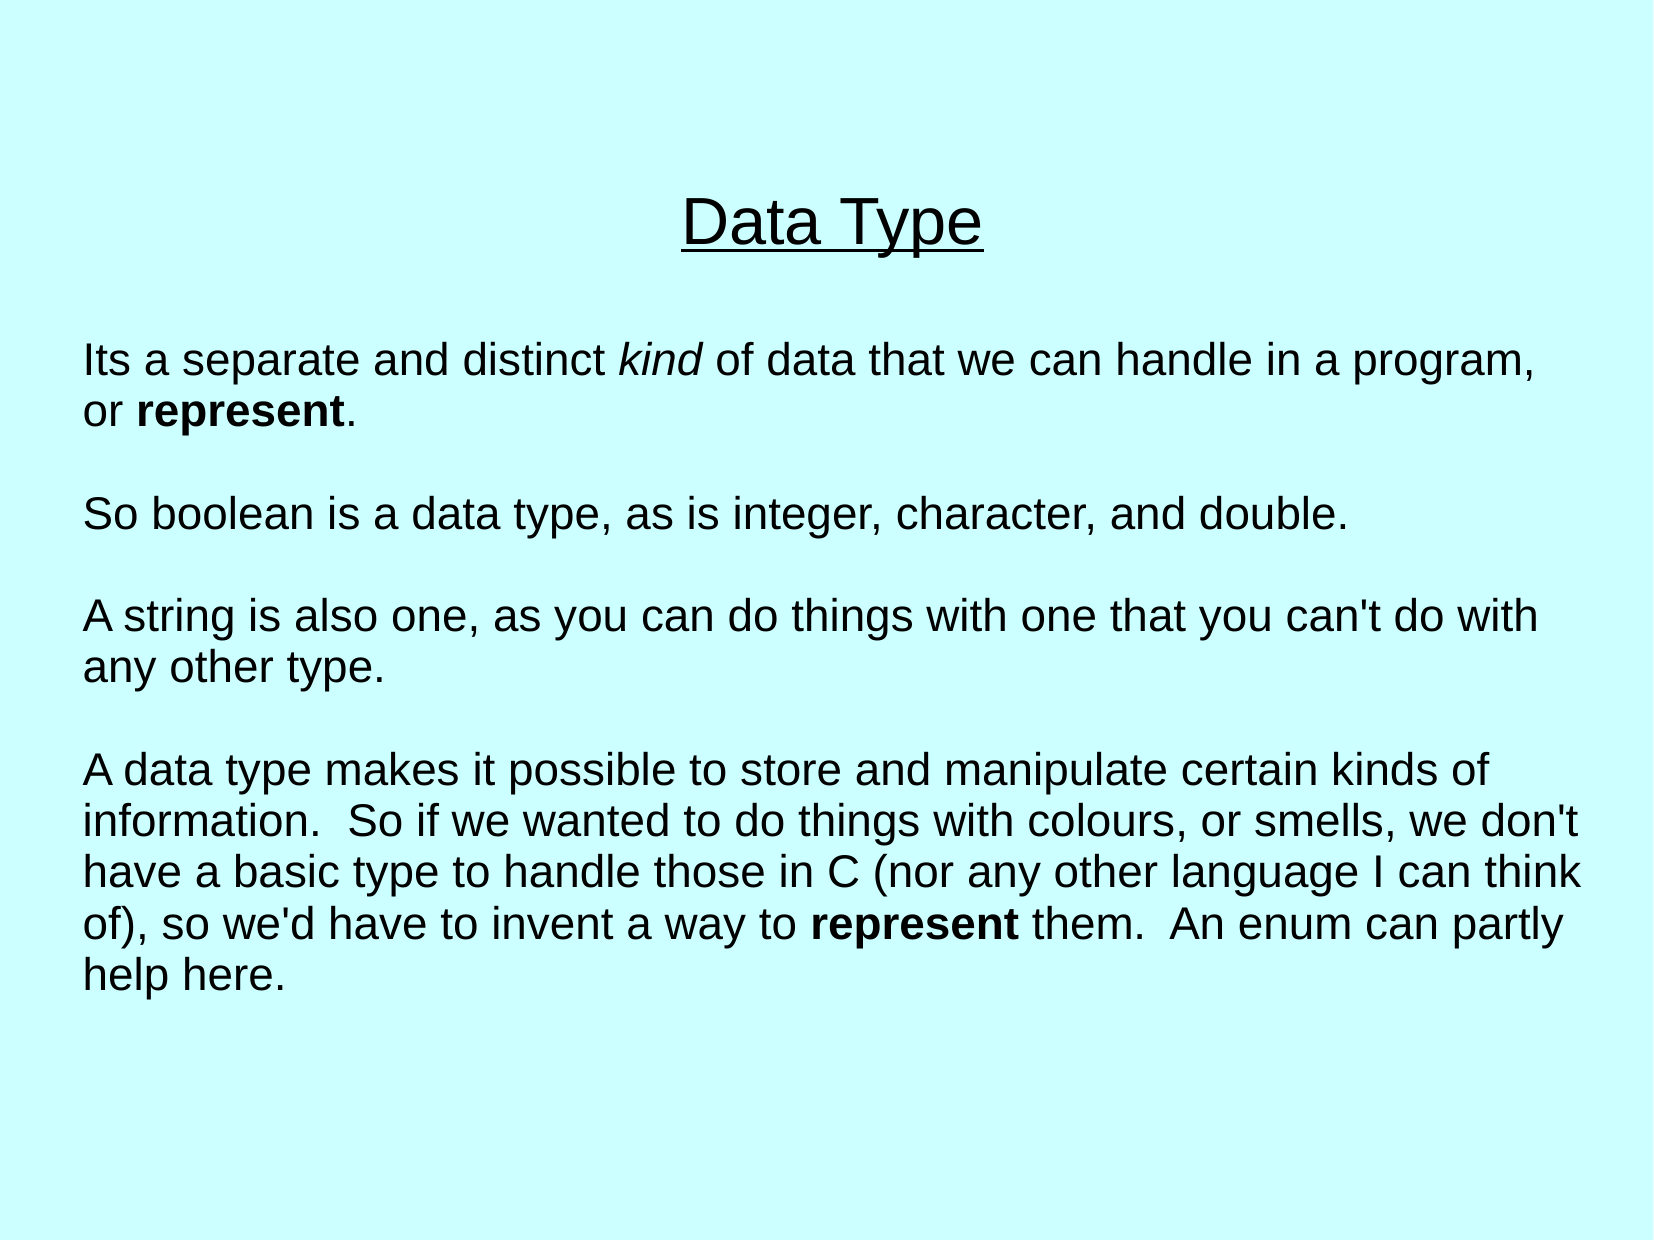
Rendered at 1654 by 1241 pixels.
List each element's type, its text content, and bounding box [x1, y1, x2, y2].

subtitle Data Type Its a separate and distinct kind of data that we can handle in a program, or represent. So boolean is a data type, as is integer, character, and double. A string is also one, as you can do things with one that you can't do with any other type. A data type makes it possible to store and manipulate certain kinds of information. So if we wanted to do things with colours, or smells, we don't have a basic type to handle those in C (nor any other language I can think of), so we'd have to invent a way to represent them. An enum can partly help here. [82, 82, 1583, 1158]
